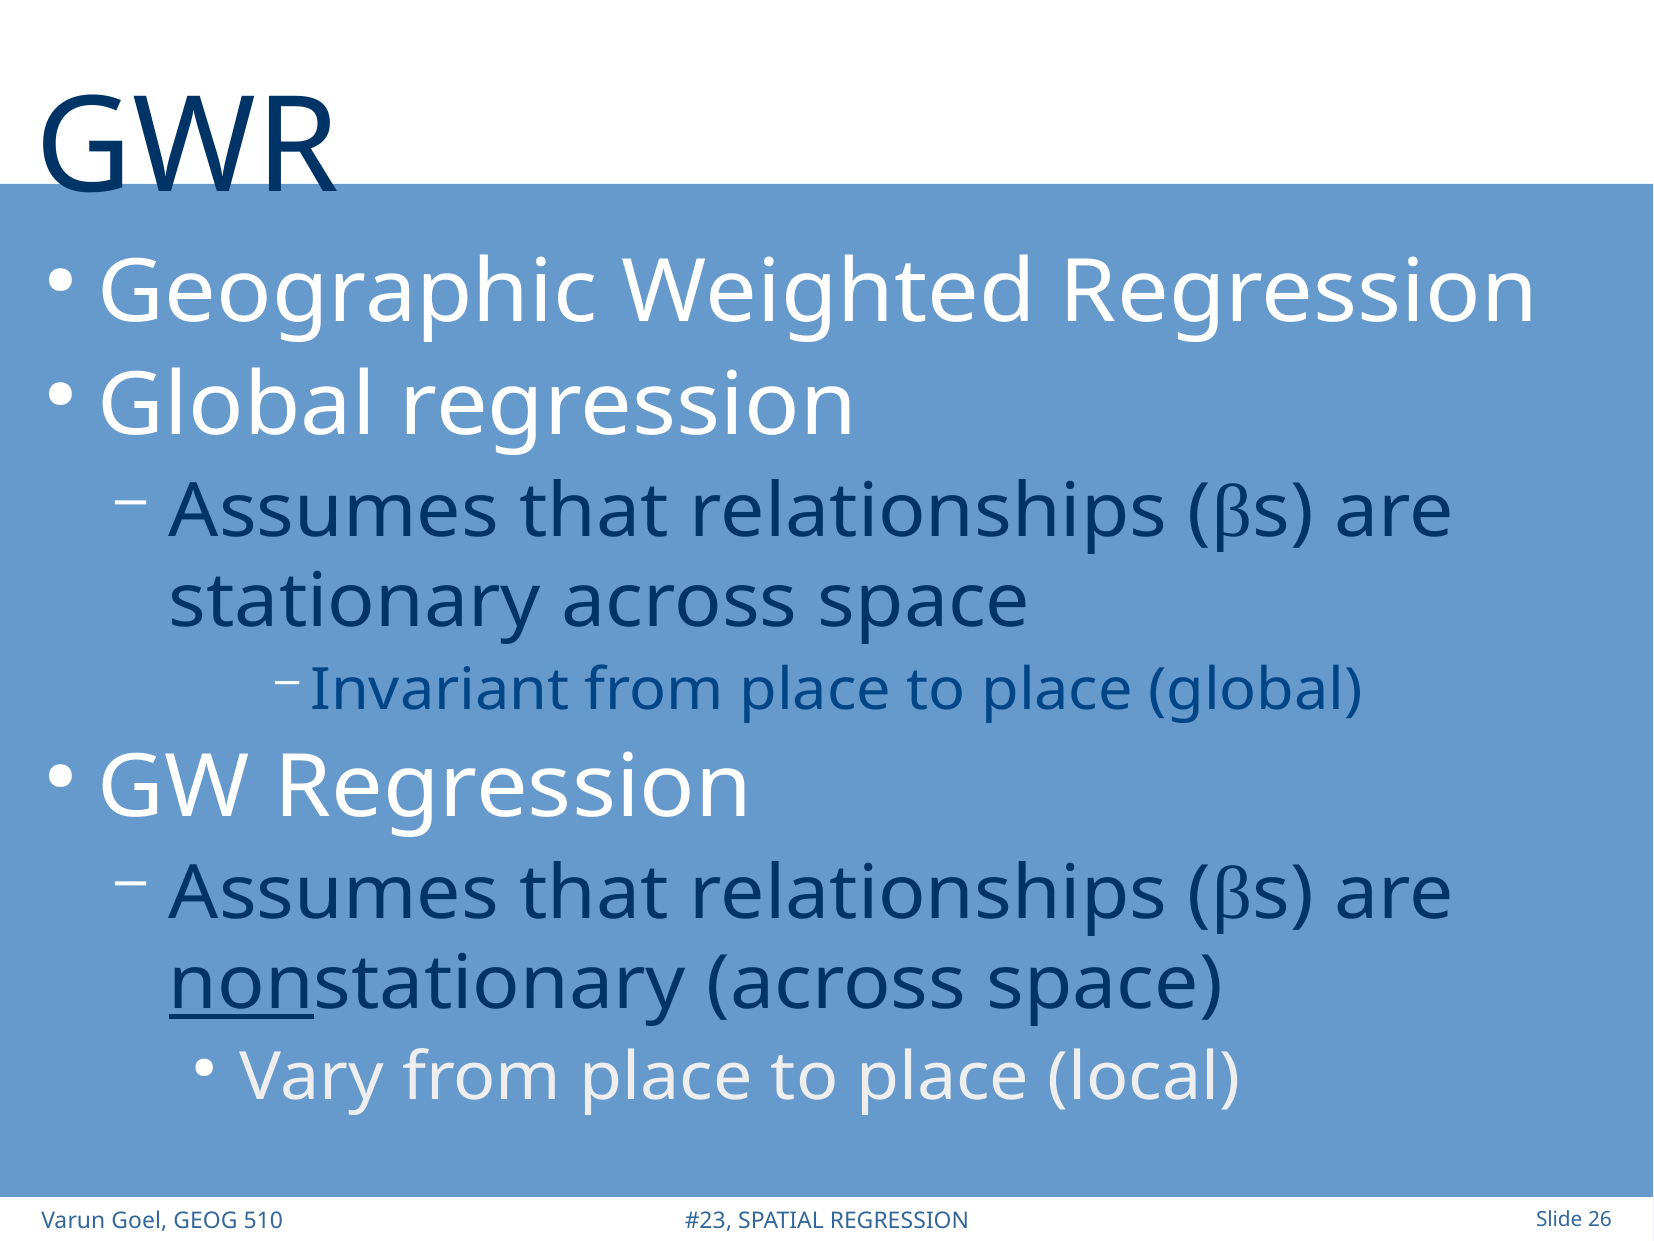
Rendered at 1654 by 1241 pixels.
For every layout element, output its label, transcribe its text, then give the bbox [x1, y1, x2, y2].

list Geographic Weighted Regression Global regression Assumes that relationships (βs) are stationary across space Invariant from place to place (global) GW Regression Assumes that relationships (βs) are nonstationary (across space) Vary from place to place (local) [26, 237, 1601, 1156]
title GWR [35, 35, 1573, 237]
